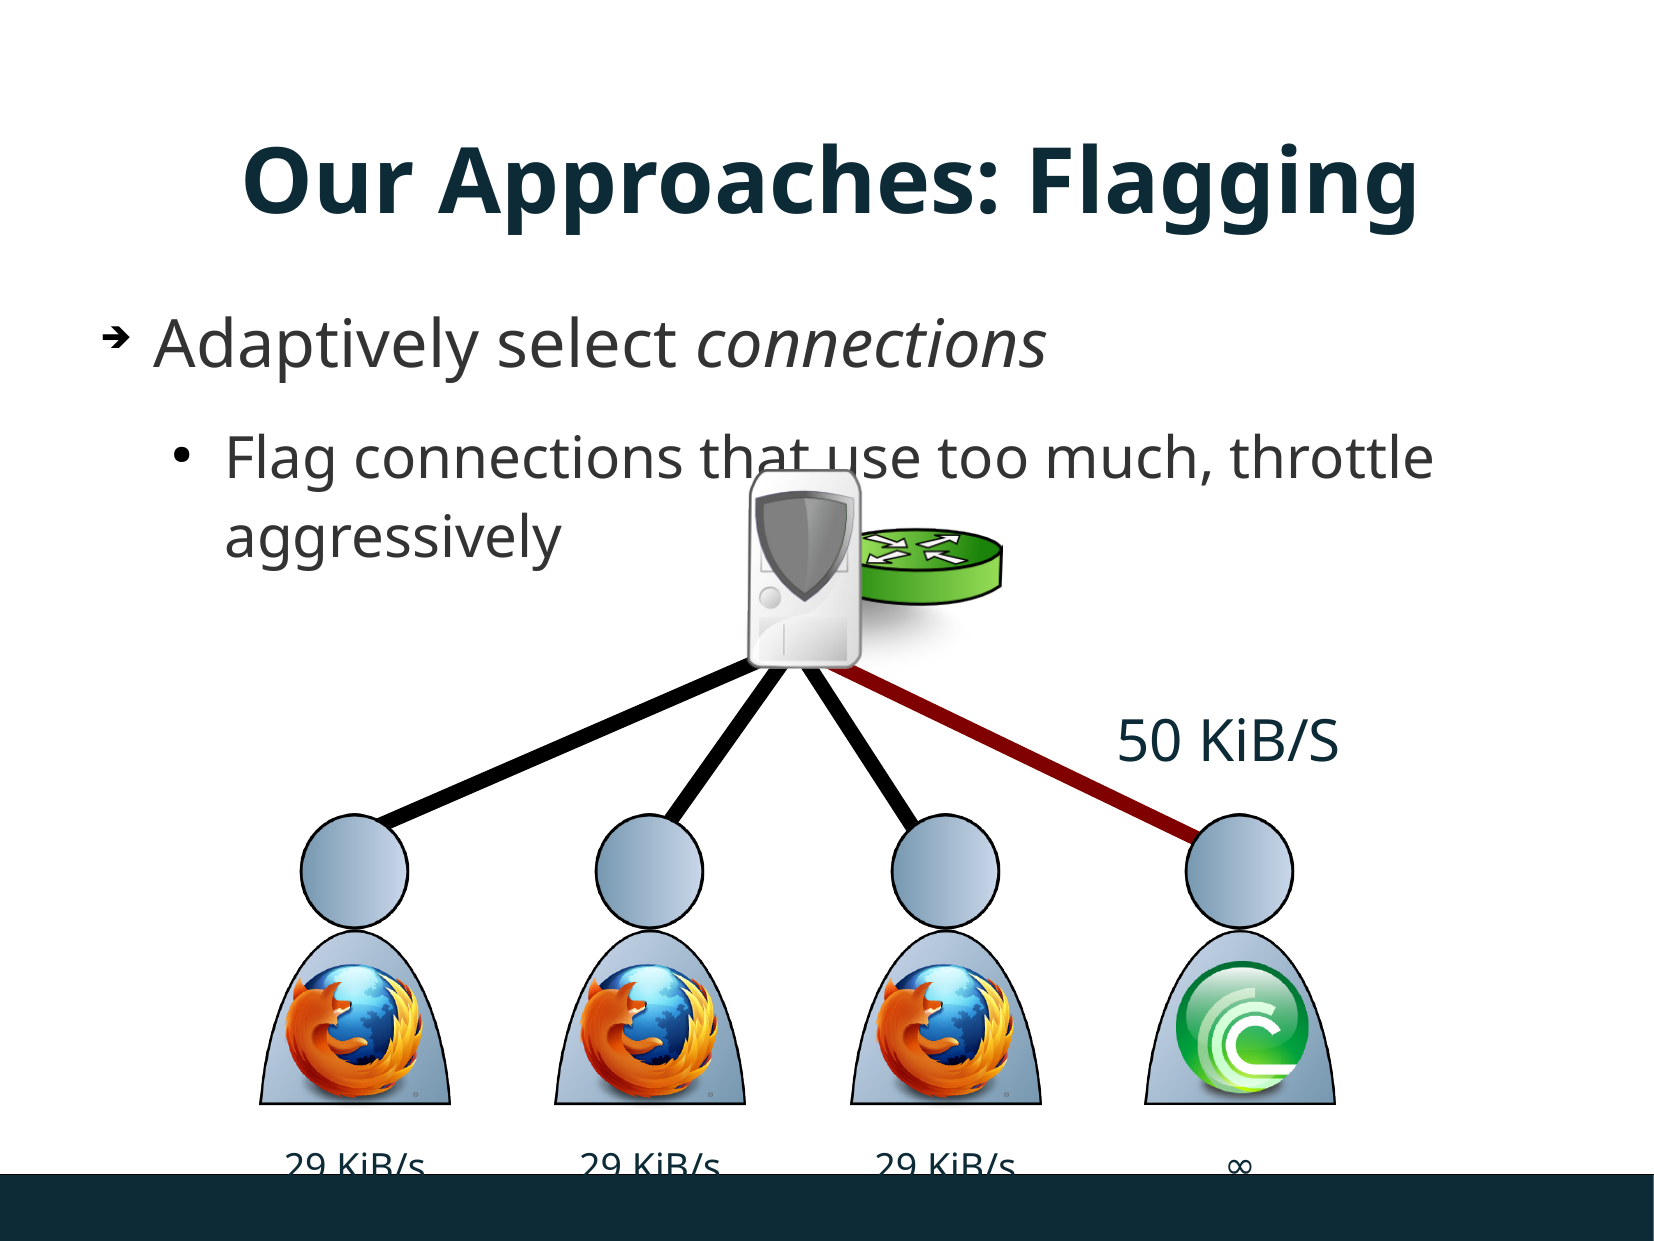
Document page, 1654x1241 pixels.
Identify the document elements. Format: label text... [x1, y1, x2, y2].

list Adaptively select connections Flag connections that use too much, throttle aggressively [82, 296, 1571, 1115]
title Our Approaches: Flagging [86, 74, 1575, 282]
picture [850, 813, 1042, 1111]
text_box 50 KiB/S [1101, 692, 1417, 775]
picture [259, 813, 451, 1111]
picture [735, 469, 1003, 676]
picture [1144, 813, 1336, 1106]
picture [554, 813, 746, 1111]
